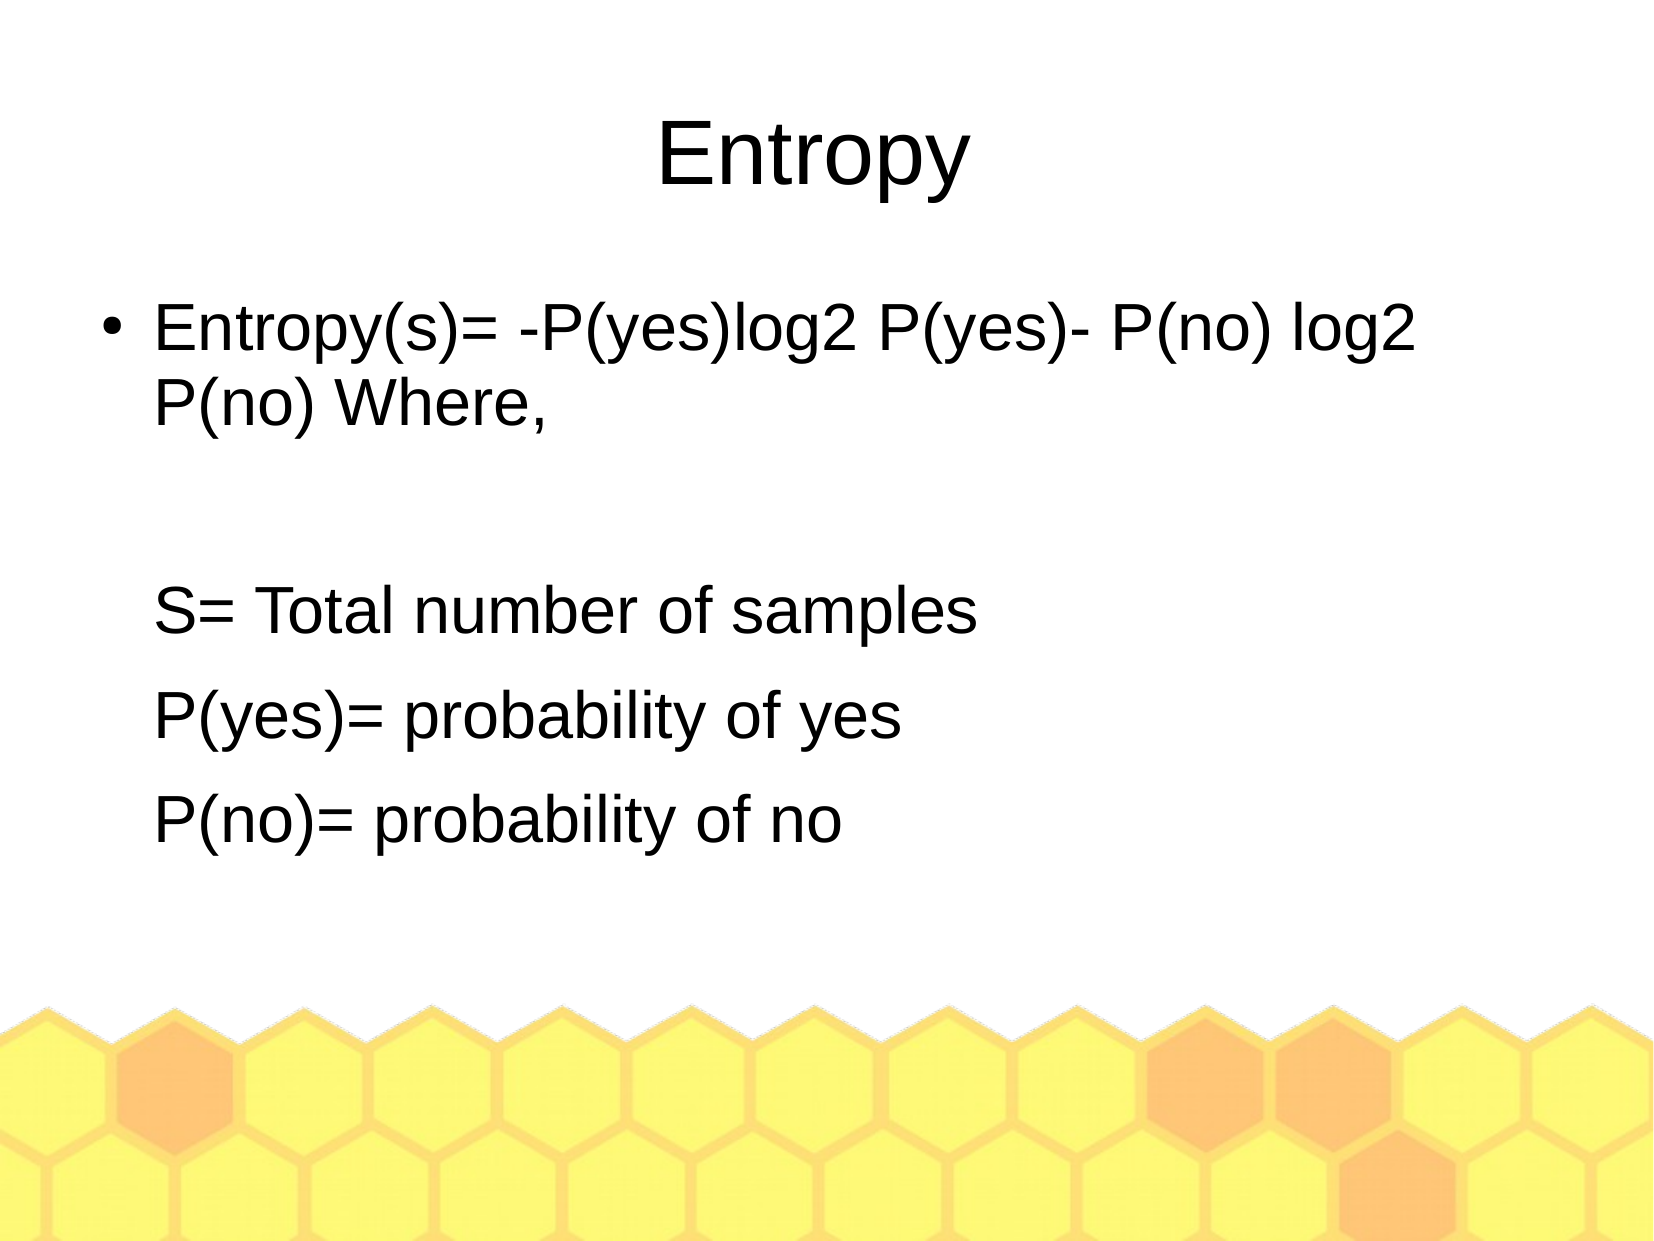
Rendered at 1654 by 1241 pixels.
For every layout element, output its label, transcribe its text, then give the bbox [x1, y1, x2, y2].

picture [0, 1001, 1654, 1241]
title Entropy [82, 49, 1571, 257]
list Entropy(s)= -P(yes)log2 P(yes)- P(no) log2 P(no) Where, S= Total number of samples P(yes)= probability of yes P(no)= probability of no [82, 290, 1571, 1010]
